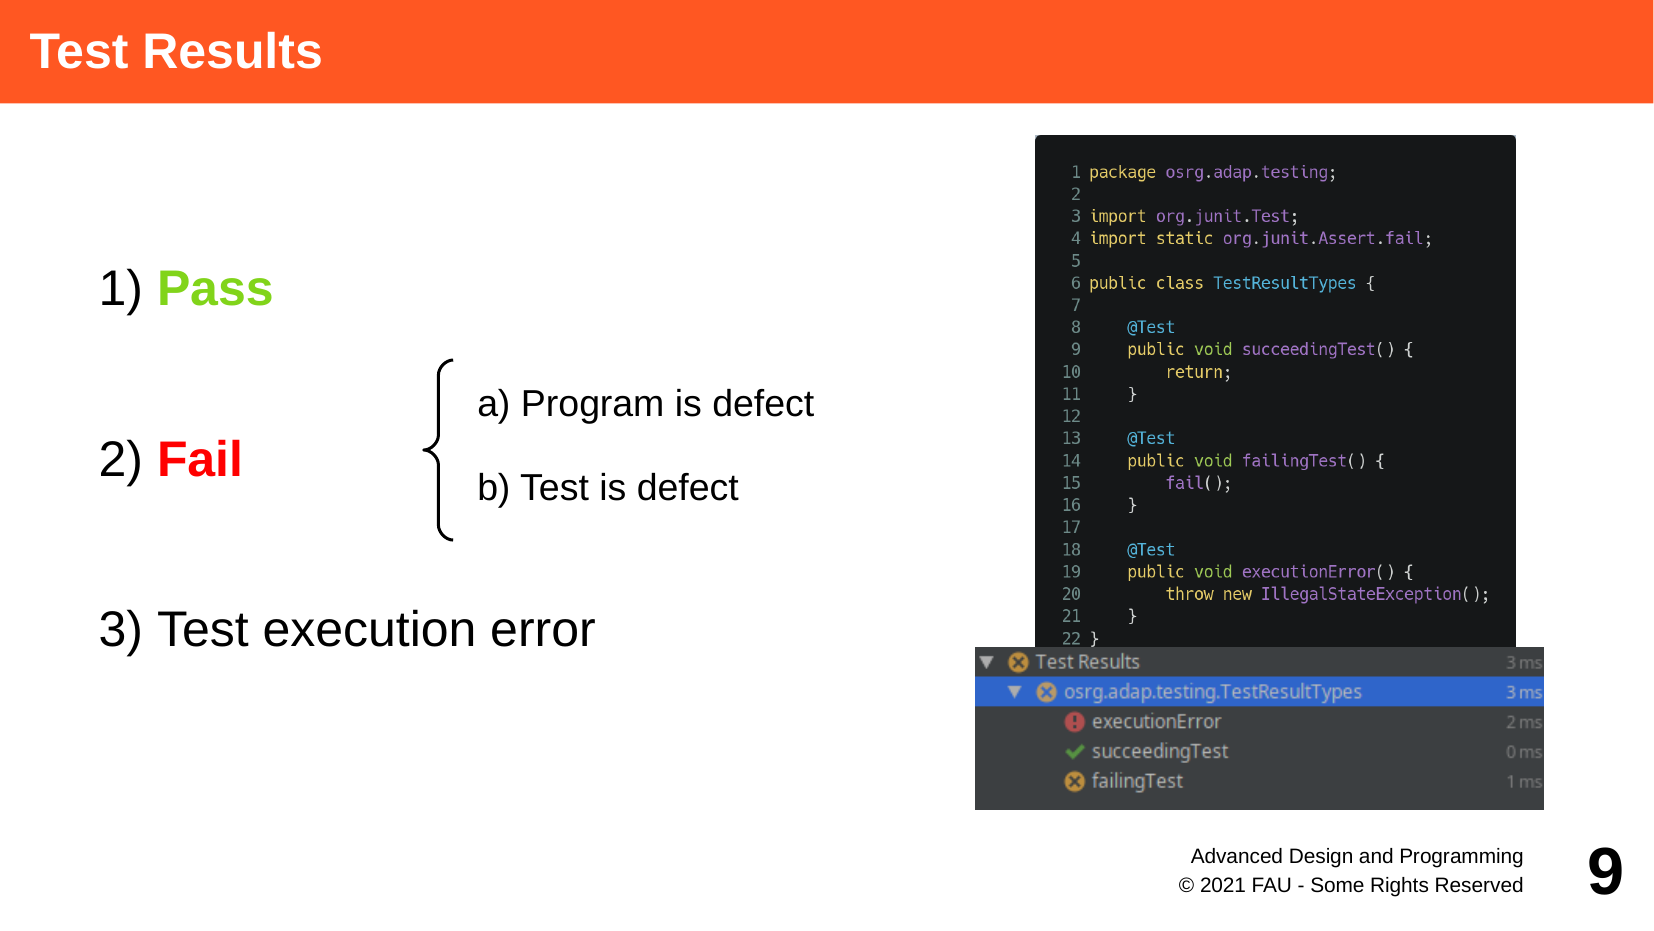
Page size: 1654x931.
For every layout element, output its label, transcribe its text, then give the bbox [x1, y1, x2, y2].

text_box Pass Fail Test execution error [86, 152, 687, 766]
picture [975, 134, 1544, 811]
text_box a) Program is defect b) Test is defect [465, 294, 856, 597]
title Test Results [0, 0, 1654, 104]
